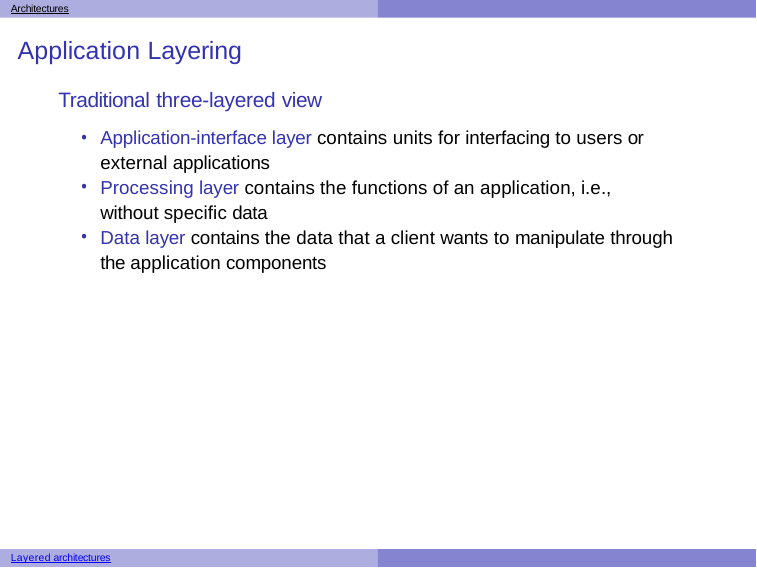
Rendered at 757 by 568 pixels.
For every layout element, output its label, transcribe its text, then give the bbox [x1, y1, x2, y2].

text_box Traditional three-layered view Application-interface layer contains units for interfacing to users or external applications Processing layer contains the functions of an application, i.e., without specific data Data layer contains the data that a client wants to manipulate through the application components [54, 84, 701, 273]
text_box Architectures [8, 0, 748, 15]
title Application Layering [15, 32, 508, 130]
text_box Layered architectures [8, 549, 113, 564]
text_box [0, 549, 756, 567]
